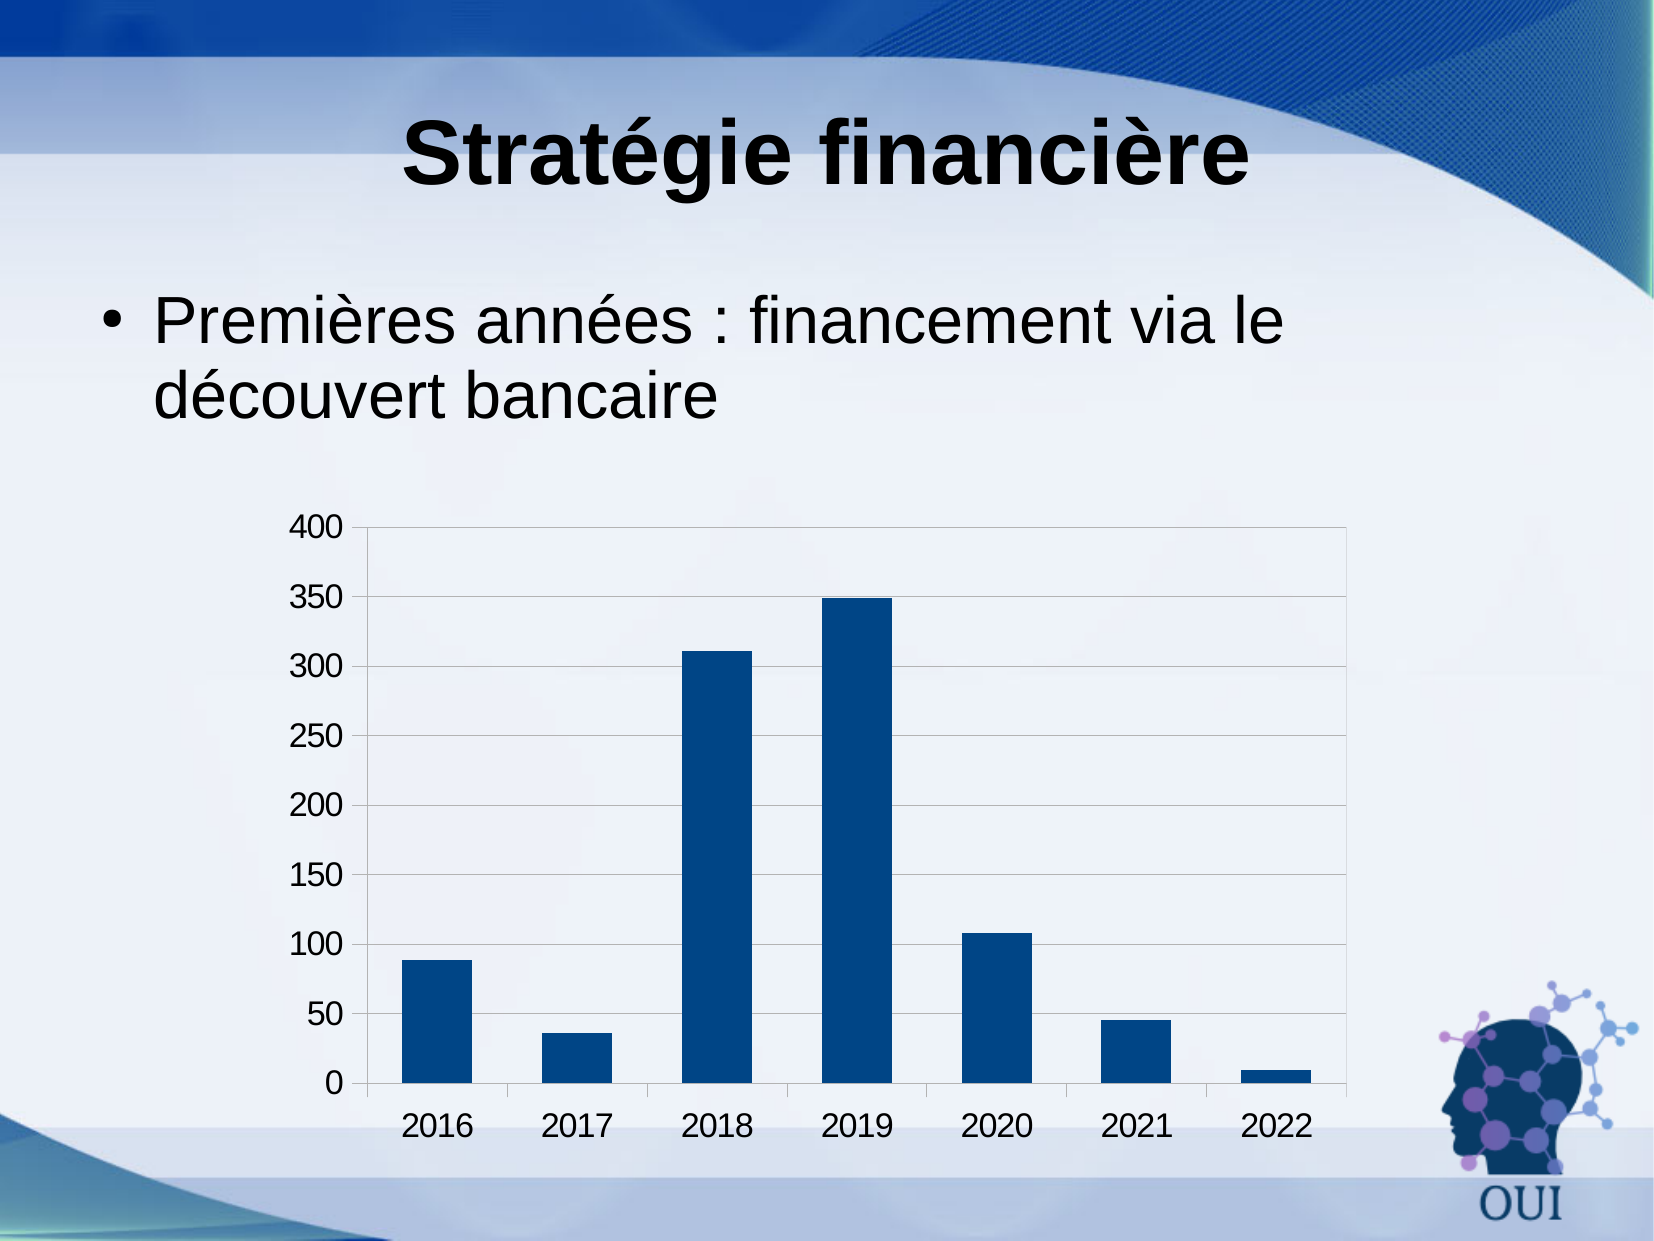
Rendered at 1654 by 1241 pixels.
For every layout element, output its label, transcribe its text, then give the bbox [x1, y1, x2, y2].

title Stratégie financière [82, 49, 1571, 257]
list Premières années : financement via le découvert bancaire [82, 283, 1571, 1003]
picture [0, 0, 1654, 1241]
